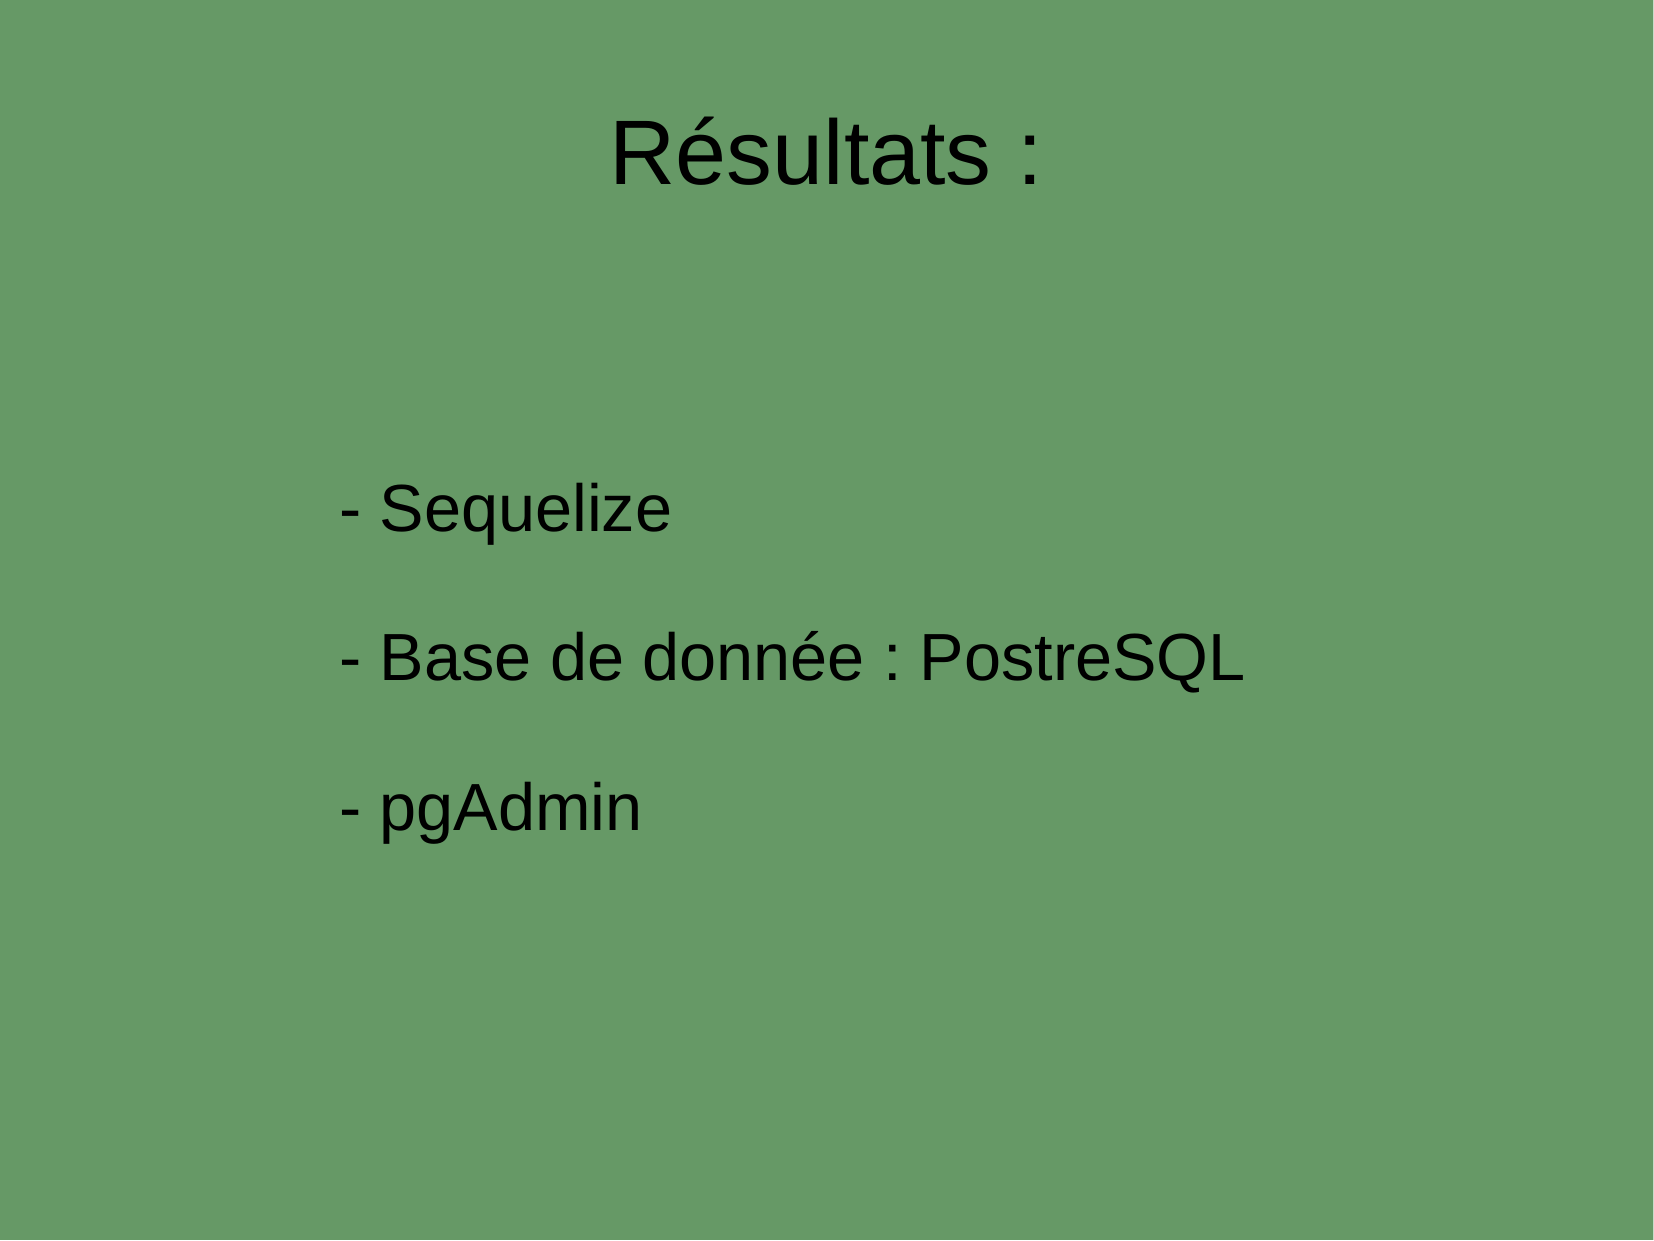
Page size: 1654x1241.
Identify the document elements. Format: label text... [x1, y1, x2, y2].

title Résultats : [82, 49, 1571, 257]
subtitle - Sequelize - Base de donnée : PostreSQL - pgAdmin [339, 297, 1308, 1018]
